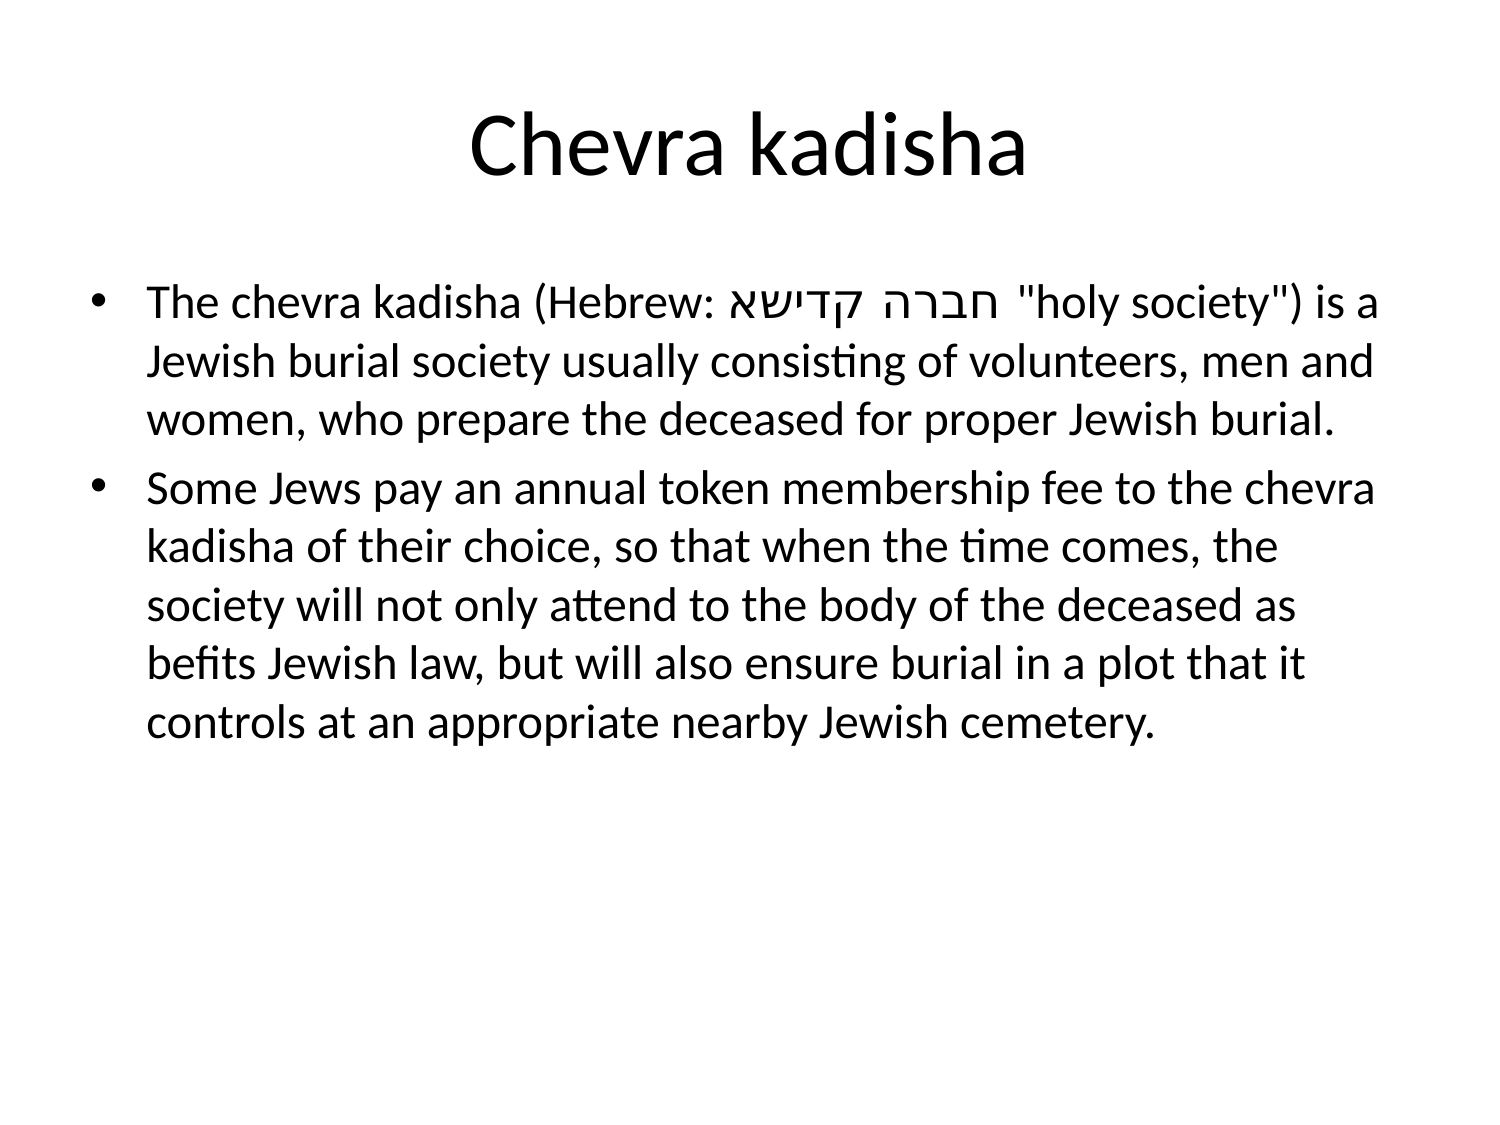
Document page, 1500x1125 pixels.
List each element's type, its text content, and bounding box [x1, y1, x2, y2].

list The chevra kadisha (Hebrew: חברה קדישא "holy society") is a Jewish burial society usually consisting of volunteers, men and women, who prepare the deceased for proper Jewish burial. Some Jews pay an annual token membership fee to the chevra kadisha of their choice, so that when the time comes, the society will not only attend to the body of the deceased as befits Jewish law, but will also ensure burial in a plot that it controls at an appropriate nearby Jewish cemetery. [75, 262, 1425, 1005]
title Chevra kadisha [75, 45, 1425, 233]
